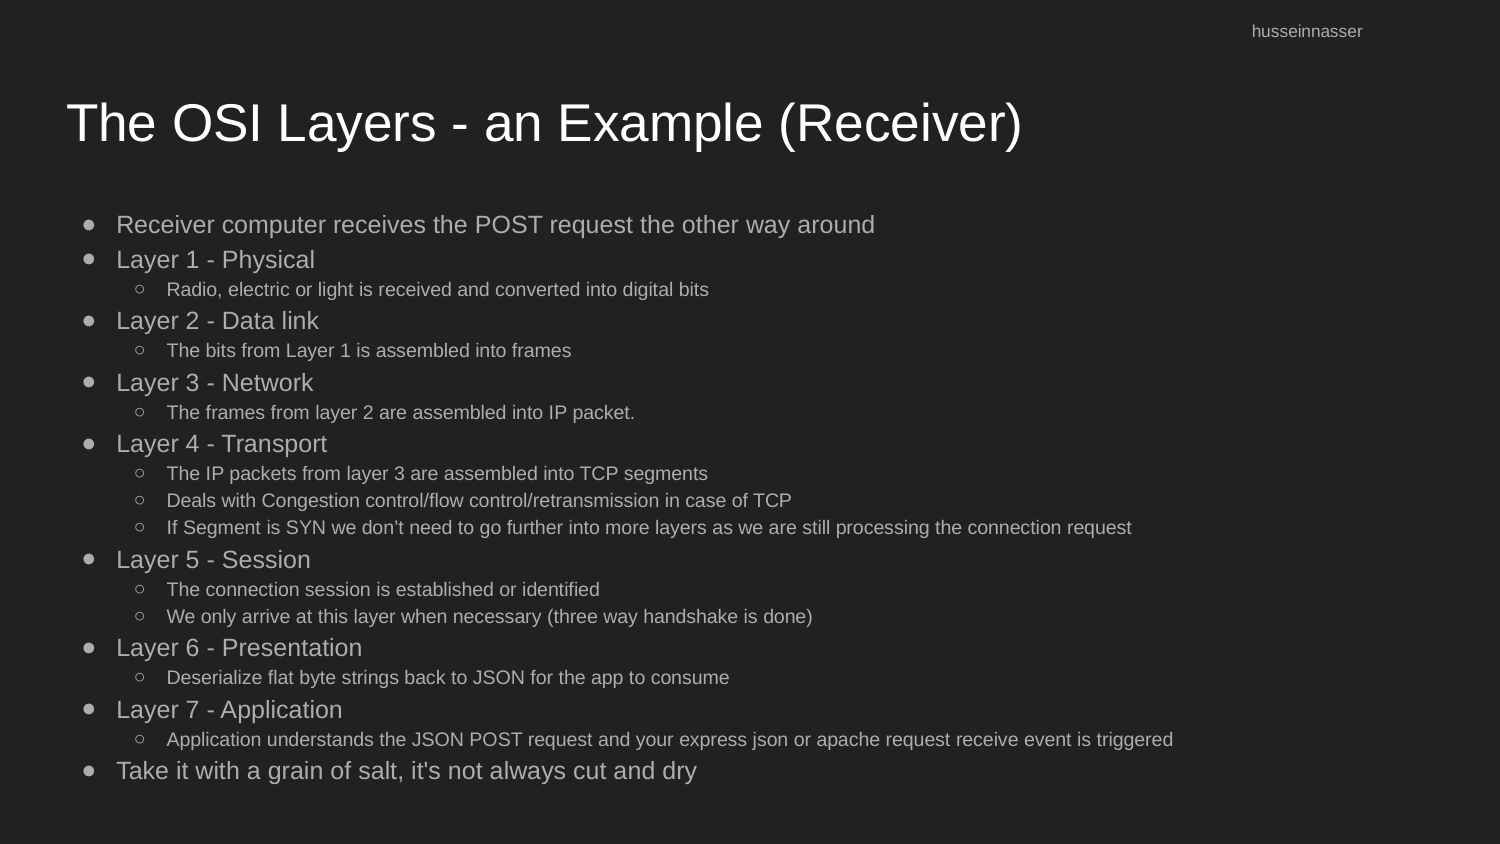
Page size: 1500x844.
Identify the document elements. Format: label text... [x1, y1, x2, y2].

title The OSI Layers - an Example (Receiver) [51, 72, 1449, 167]
subtitle husseinnasser [1236, 11, 1492, 53]
list Receiver computer receives the POST request the other way around Layer 1 - Physical Radio, electric or light is received and converted into digital bits Layer 2 - Data link The bits from Layer 1 is assembled into frames Layer 3 - Network The frames from layer 2 are assembled into IP packet. Layer 4 - Transport The IP packets from layer 3 are assembled into TCP segments Deals with Congestion control/flow control/retransmission in case of TCP If Segment is SYN we don’t need to go further into more layers as we are still processing the connection request Layer 5 - Session The connection session is established or identified We only arrive at this layer when necessary (three way handshake is done) Layer 6 - Presentation Deserialize flat byte strings back to JSON for the app to consume Layer 7 - Application Application understands the JSON POST request and your express json or apache request receive event is triggered Take it with a grain of salt, it's not always cut and dry [51, 189, 1449, 803]
